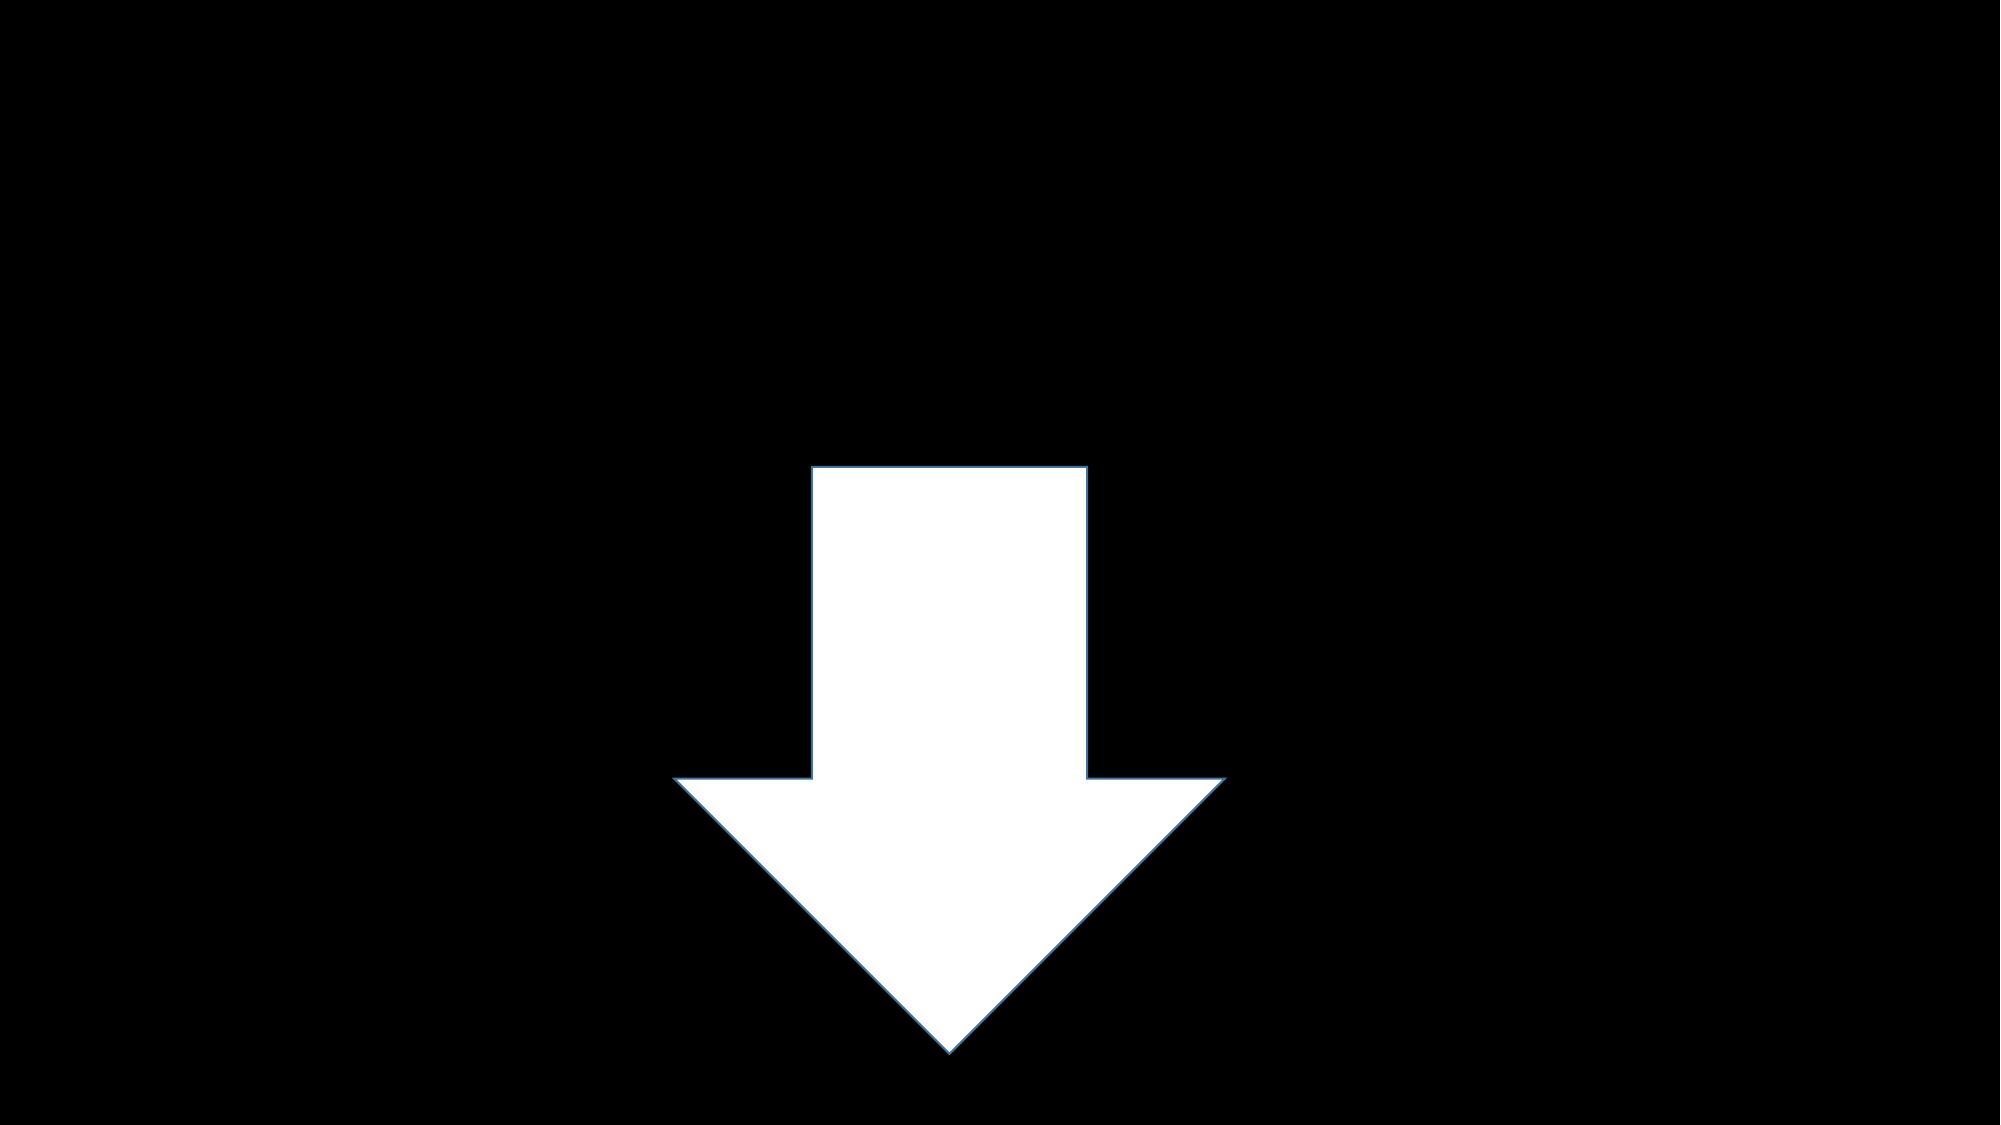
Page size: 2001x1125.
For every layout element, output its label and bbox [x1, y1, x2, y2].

text_box [674, 466, 1225, 1054]
